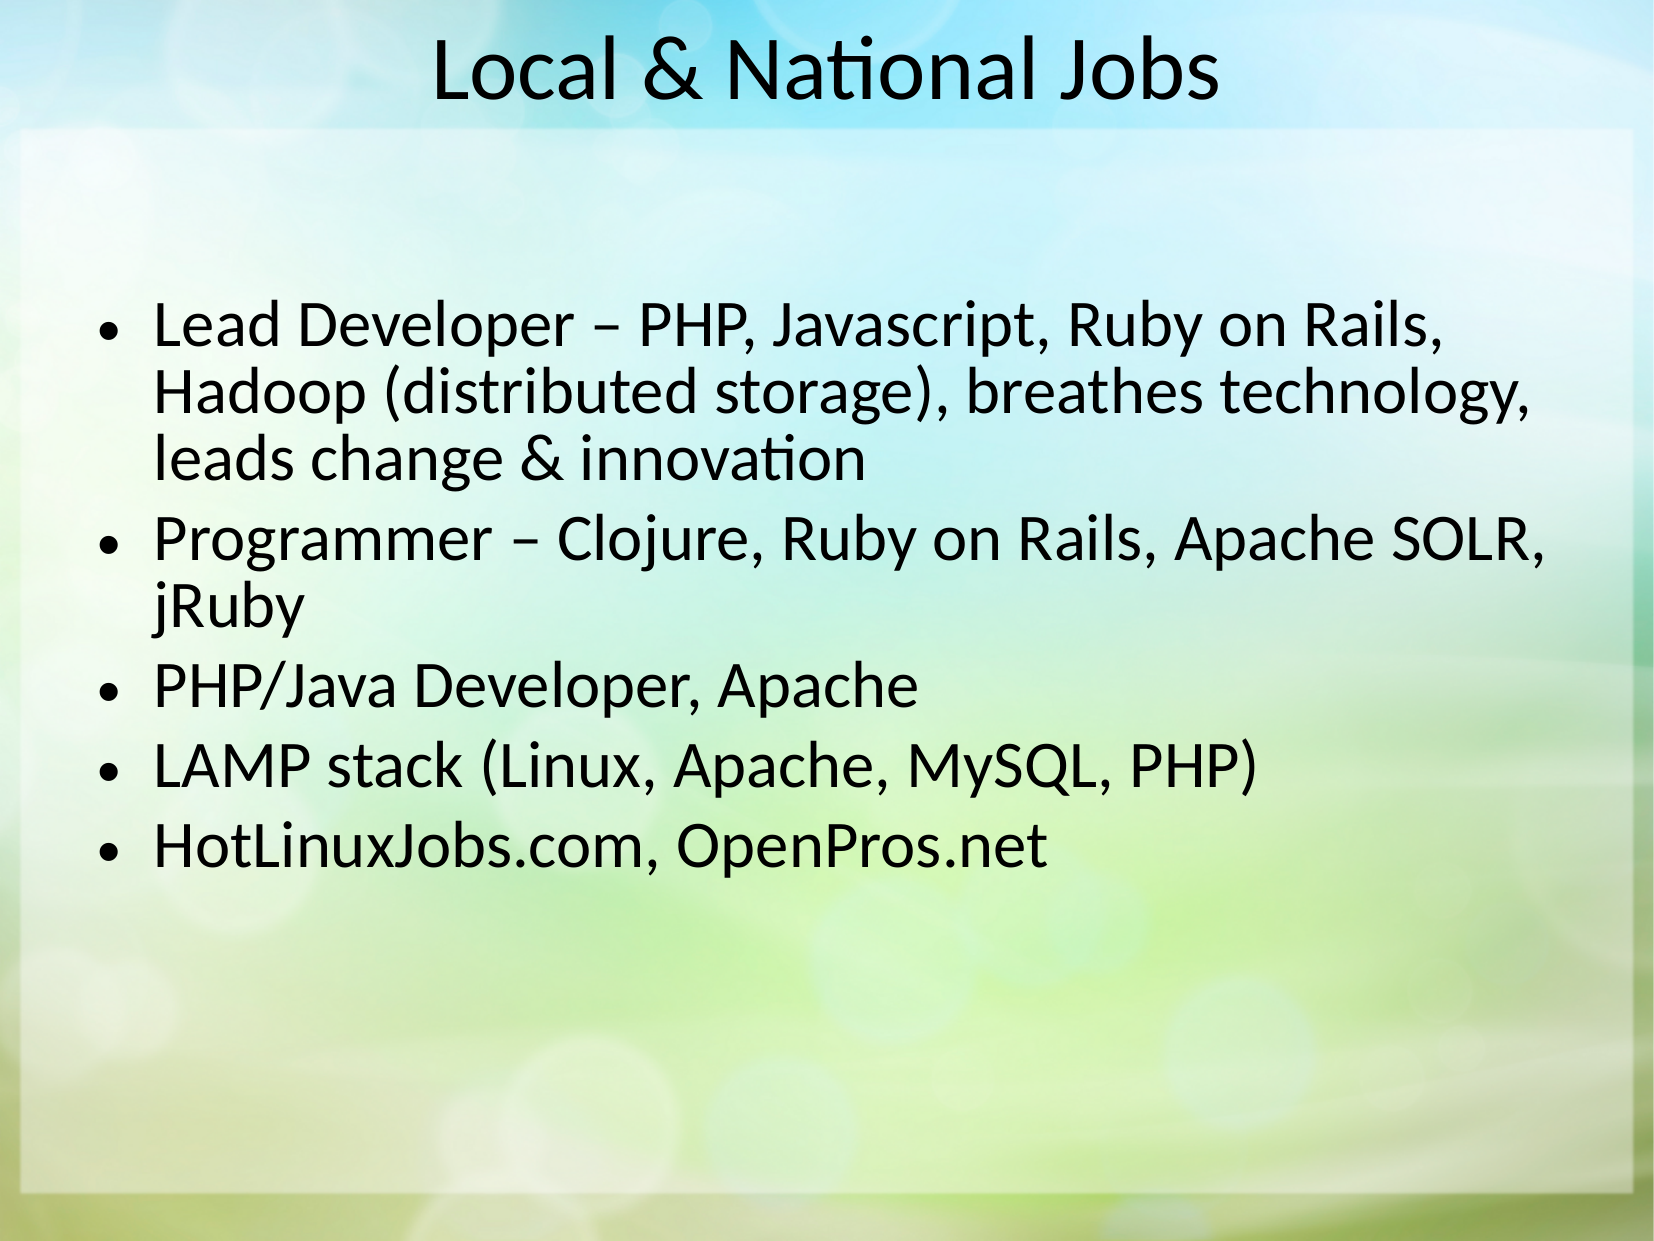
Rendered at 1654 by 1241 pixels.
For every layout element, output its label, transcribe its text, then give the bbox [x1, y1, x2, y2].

title Local & National Jobs [82, 0, 1571, 180]
list Lead Developer – PHP, Javascript, Ruby on Rails, Hadoop (distributed storage), breathes technology, leads change & innovation Programmer – Clojure, Ruby on Rails, Apache SOLR, jRuby PHP/Java Developer, Apache LAMP stack (Linux, Apache, MySQL, PHP) HotLinuxJobs.com, OpenPros.net [82, 289, 1571, 1108]
picture [0, 0, 1654, 1241]
